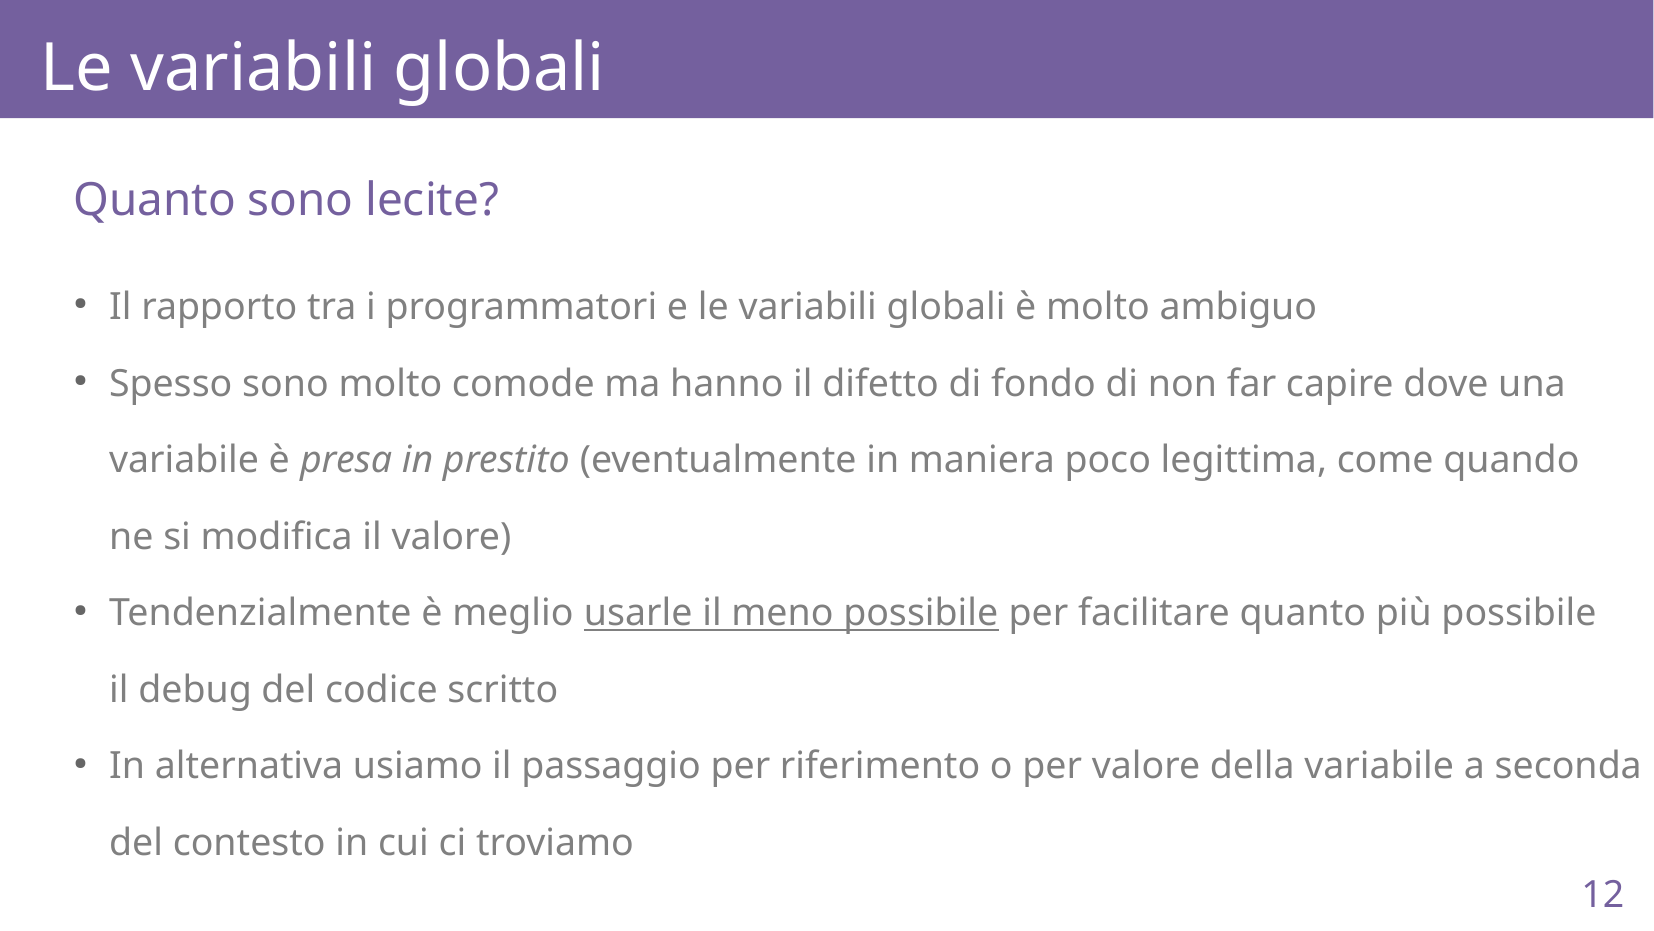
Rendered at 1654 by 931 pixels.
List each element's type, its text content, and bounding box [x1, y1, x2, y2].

text_box <numero> [1510, 860, 1654, 931]
text_box [0, 0, 1654, 119]
text_box Le variabili globali [25, 11, 942, 107]
text_box Il rapporto tra i programmatori e le variabili globali è molto ambiguo Spesso sono molto comode ma hanno il difetto di fondo di non far capire dove una variabile è presa in prestito (eventualmente in maniera poco legittima, come quando ne si modifica il valore) Tendenzialmente è meglio usarle il meno possibile per facilitare quanto più possibile il debug del codice scritto In alternativa usiamo il passaggio per riferimento o per valore della variabile a seconda del contesto in cui ci troviamo [59, 246, 1621, 802]
text_box Quanto sono lecite? [59, 158, 1107, 229]
